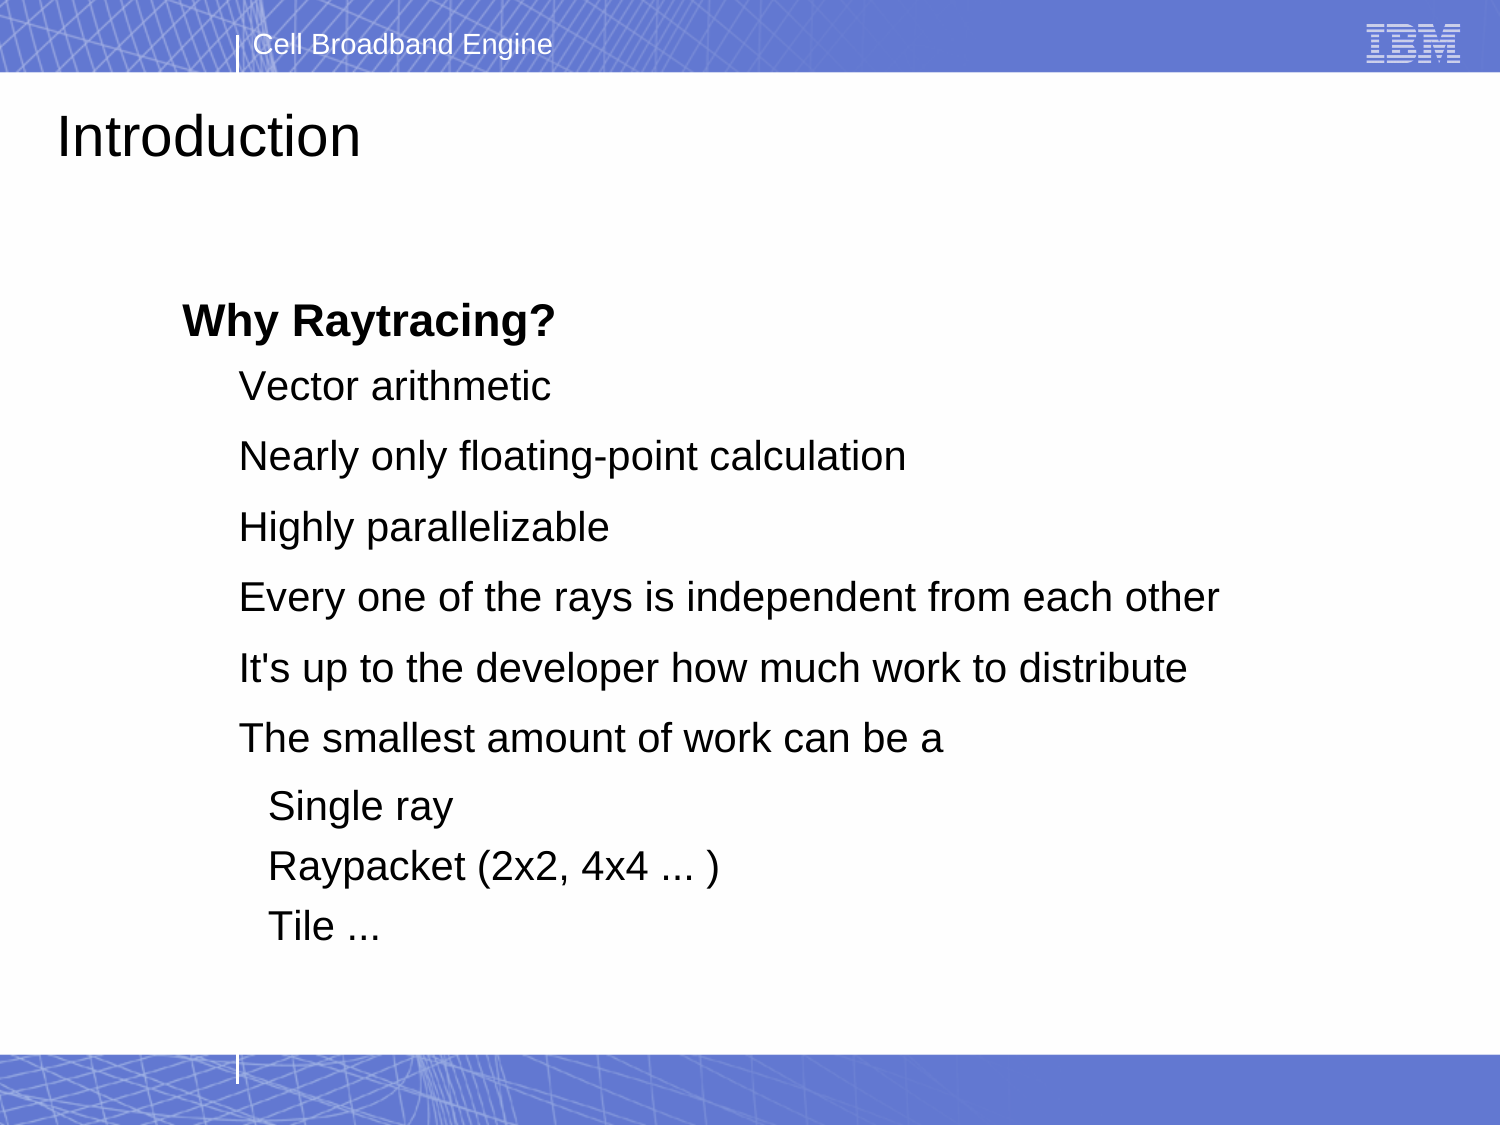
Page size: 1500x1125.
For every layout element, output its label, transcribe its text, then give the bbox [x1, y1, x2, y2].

list Why Raytracing? Vector arithmetic Nearly only floating-point calculation Highly parallelizable Every one of the rays is independent from each other It's up to the developer how much work to distribute The smallest amount of work can be a Single ray Raypacket (2x2, 4x4 ... ) Tile ... [182, 291, 1389, 947]
title Introduction [56, 97, 1410, 179]
picture [1366, 24, 1462, 63]
